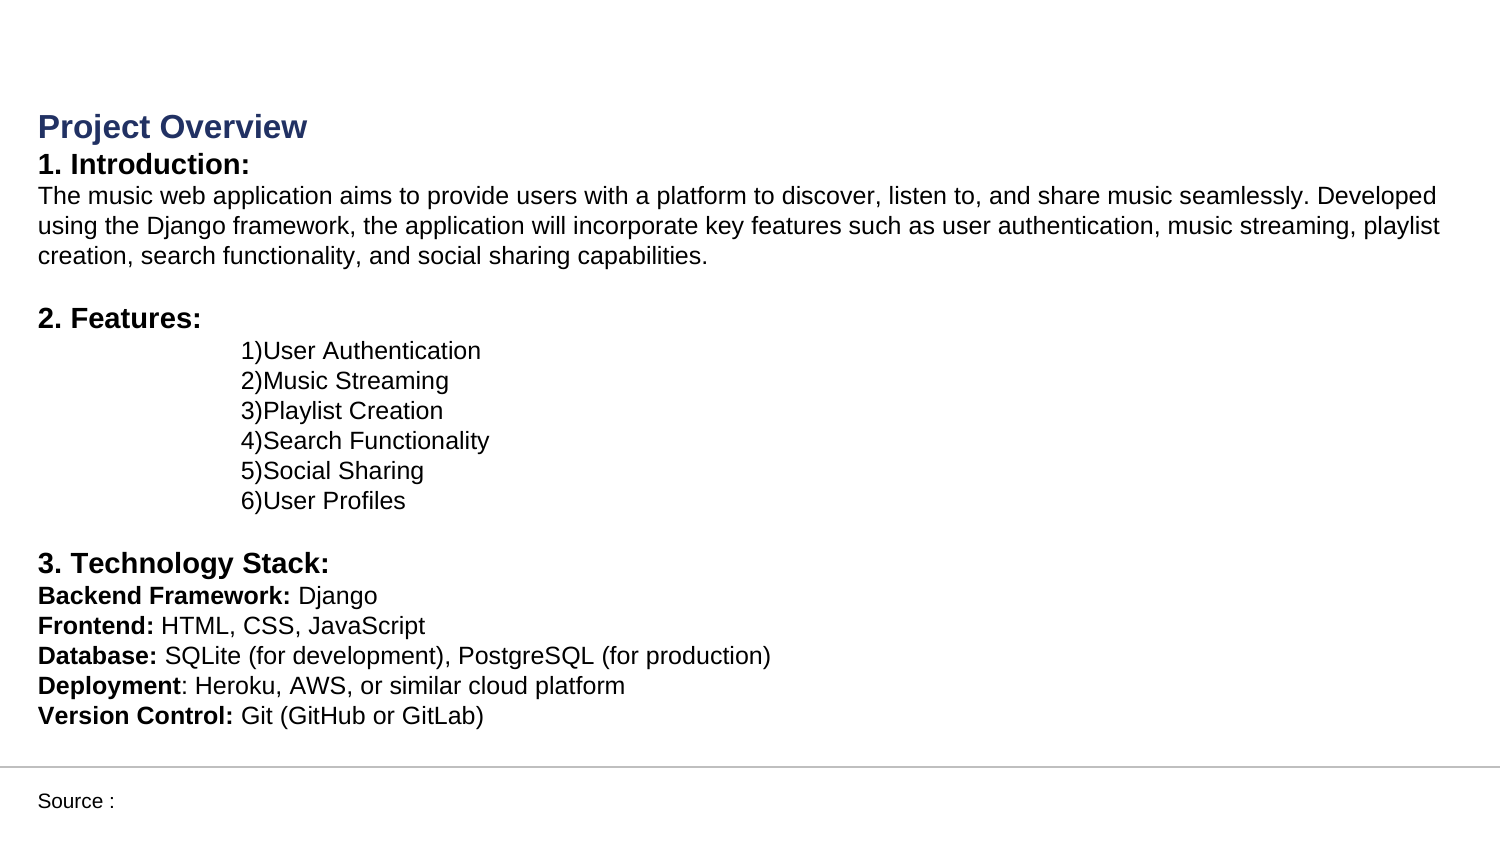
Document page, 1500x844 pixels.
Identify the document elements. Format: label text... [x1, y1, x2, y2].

title Project Overview 1. Introduction: The music web application aims to provide users with a platform to discover, listen to, and share music seamlessly. Developed using the Django framework, the application will incorporate key features such as user authentication, music streaming, playlist creation, search functionality, and social sharing capabilities. 2. Features: 1)User Authentication 2)Music Streaming 3)Playlist Creation 4)Search Functionality 5)Social Sharing 6)User Profiles 3. Technology Stack: Backend Framework: Django Frontend: HTML, CSS, JavaScript Database: SQLite (for development), PostgreSQL (for production) Deployment: Heroku, AWS, or similar cloud platform Version Control: Git (GitHub or GitLab) [22, 90, 1479, 145]
text_box Source : [22, 773, 139, 827]
